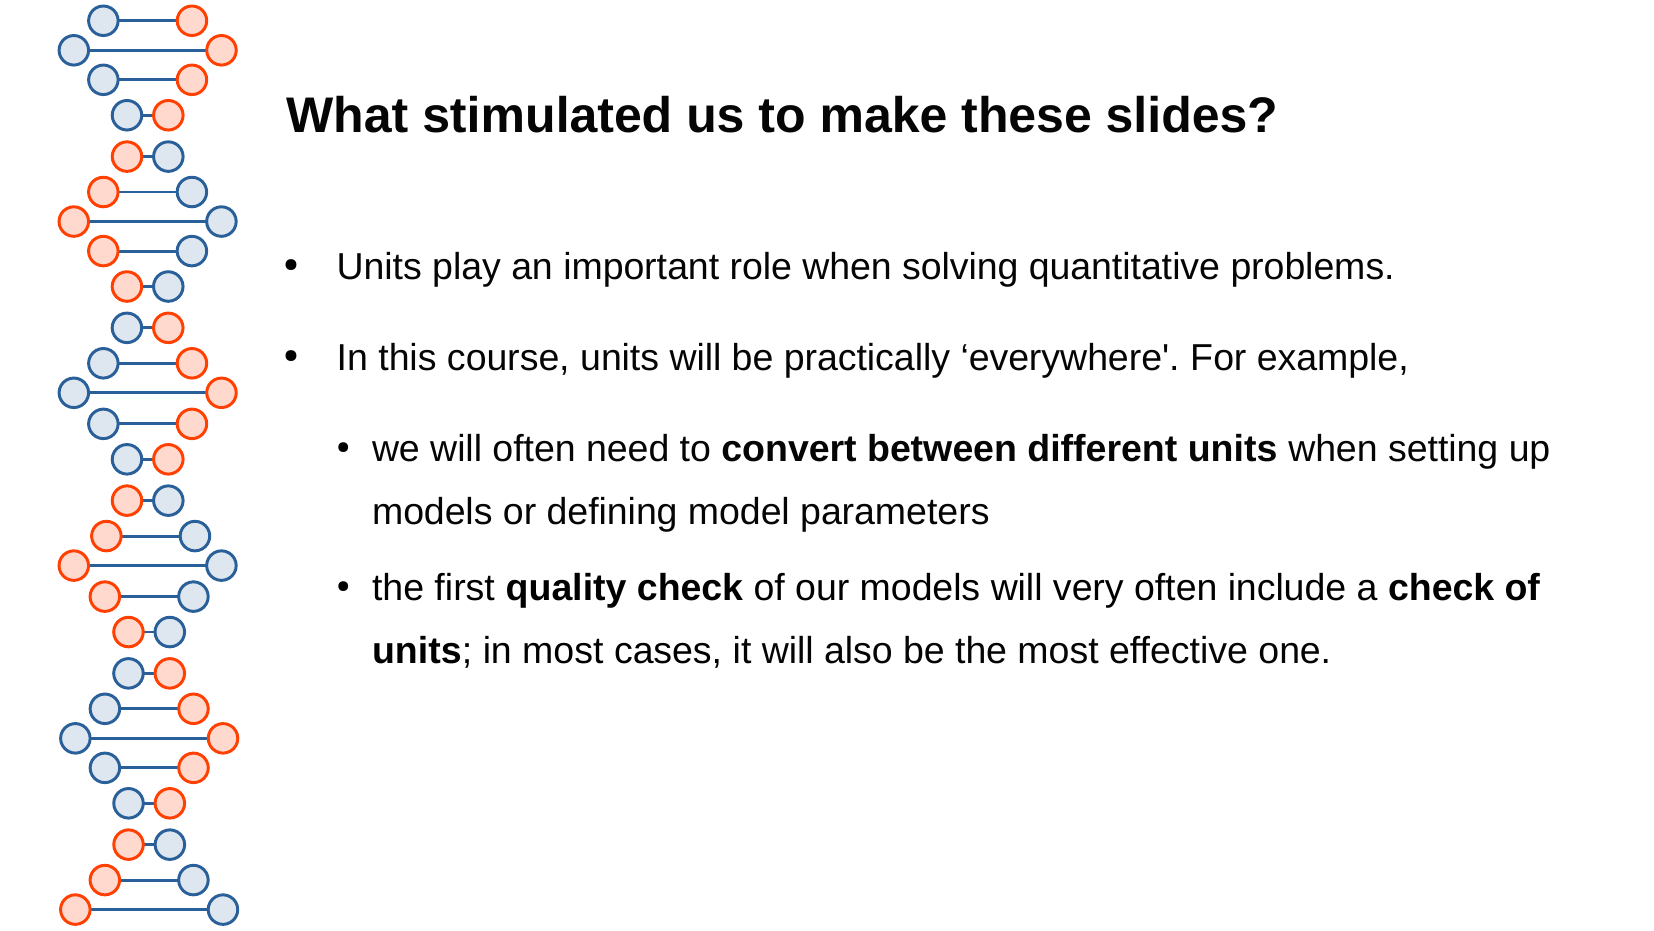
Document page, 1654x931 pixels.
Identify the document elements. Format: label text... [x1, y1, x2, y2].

list Units play an important role when solving quantitative problems. In this course, units will be practically ‘everywhere'. For example, we will often need to convert between different units when setting up models or defining model parameters the first quality check of our models will very often include a check of units; in most cases, it will also be the most effective one. [265, 224, 1595, 901]
title What stimulated us to make these slides? [286, 37, 1299, 193]
